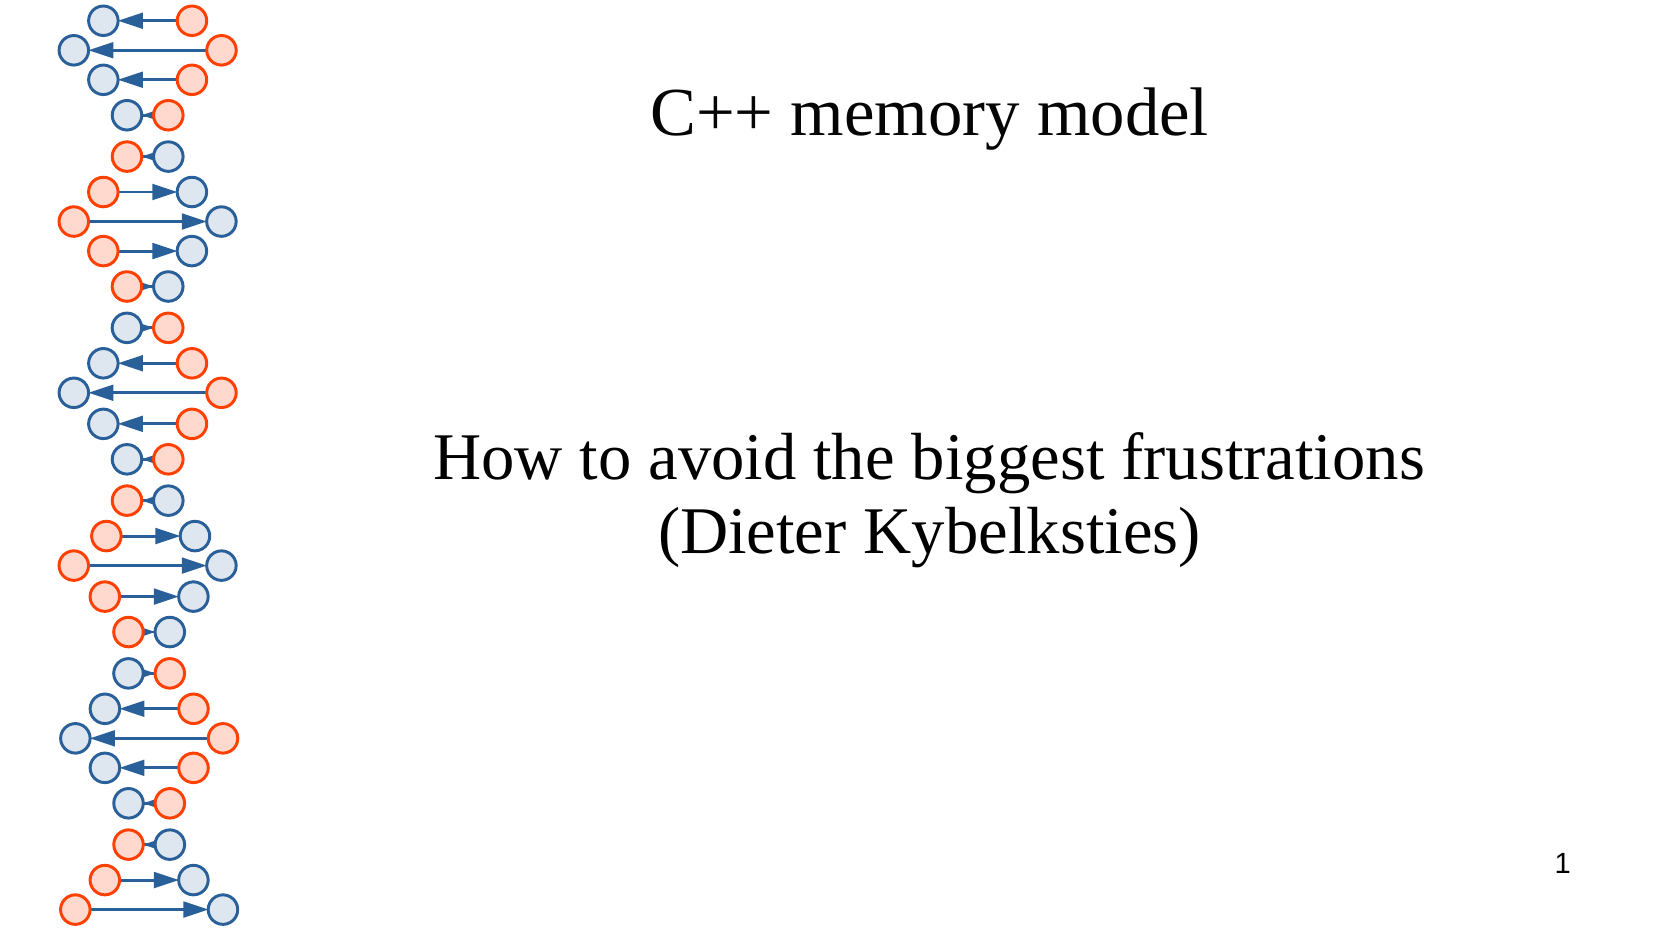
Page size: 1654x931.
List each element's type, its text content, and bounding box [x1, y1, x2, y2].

title C++ memory model [265, 35, 1595, 189]
subtitle How to avoid the biggest frustrations (Dieter Kybelksties) [265, 224, 1595, 764]
